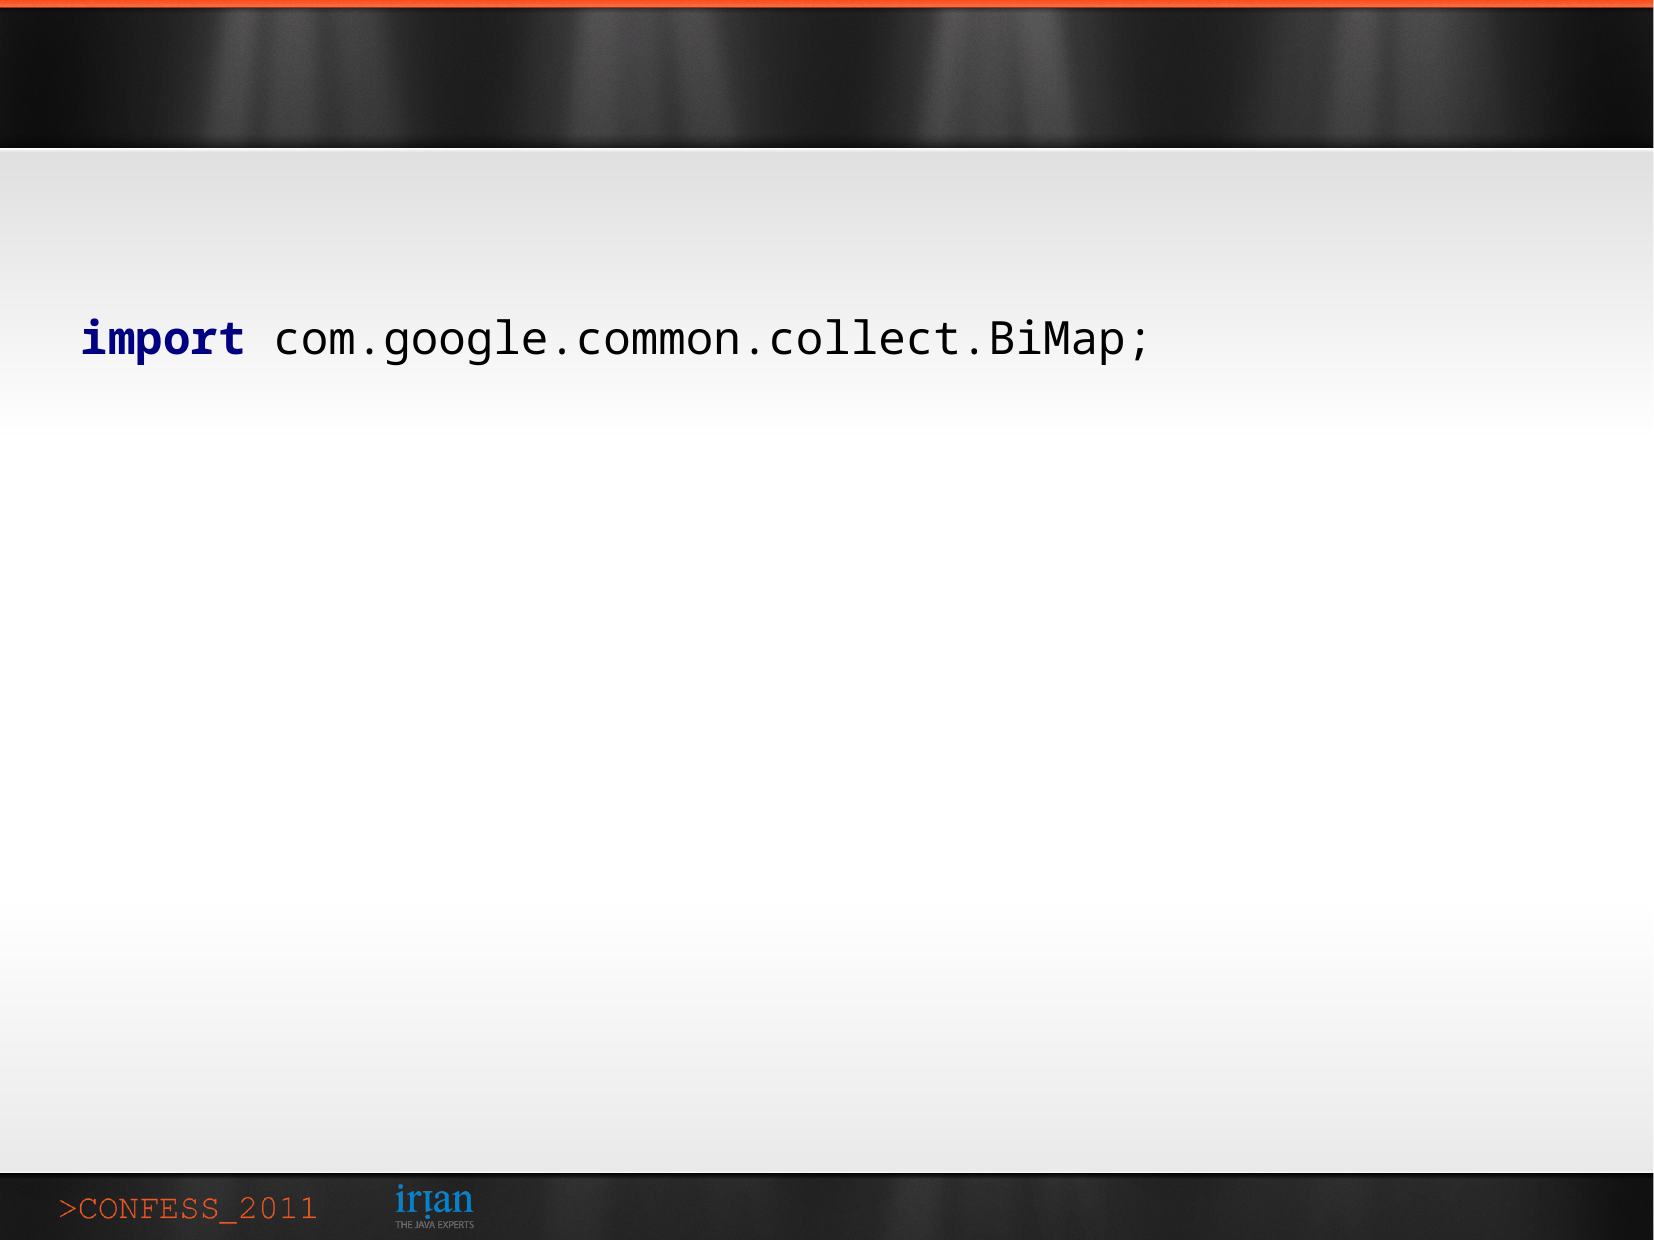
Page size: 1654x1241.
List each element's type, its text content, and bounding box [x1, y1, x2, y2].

subtitle import com.google.common.collect.BiMap; [80, 305, 1654, 1125]
picture [0, 0, 1654, 1240]
